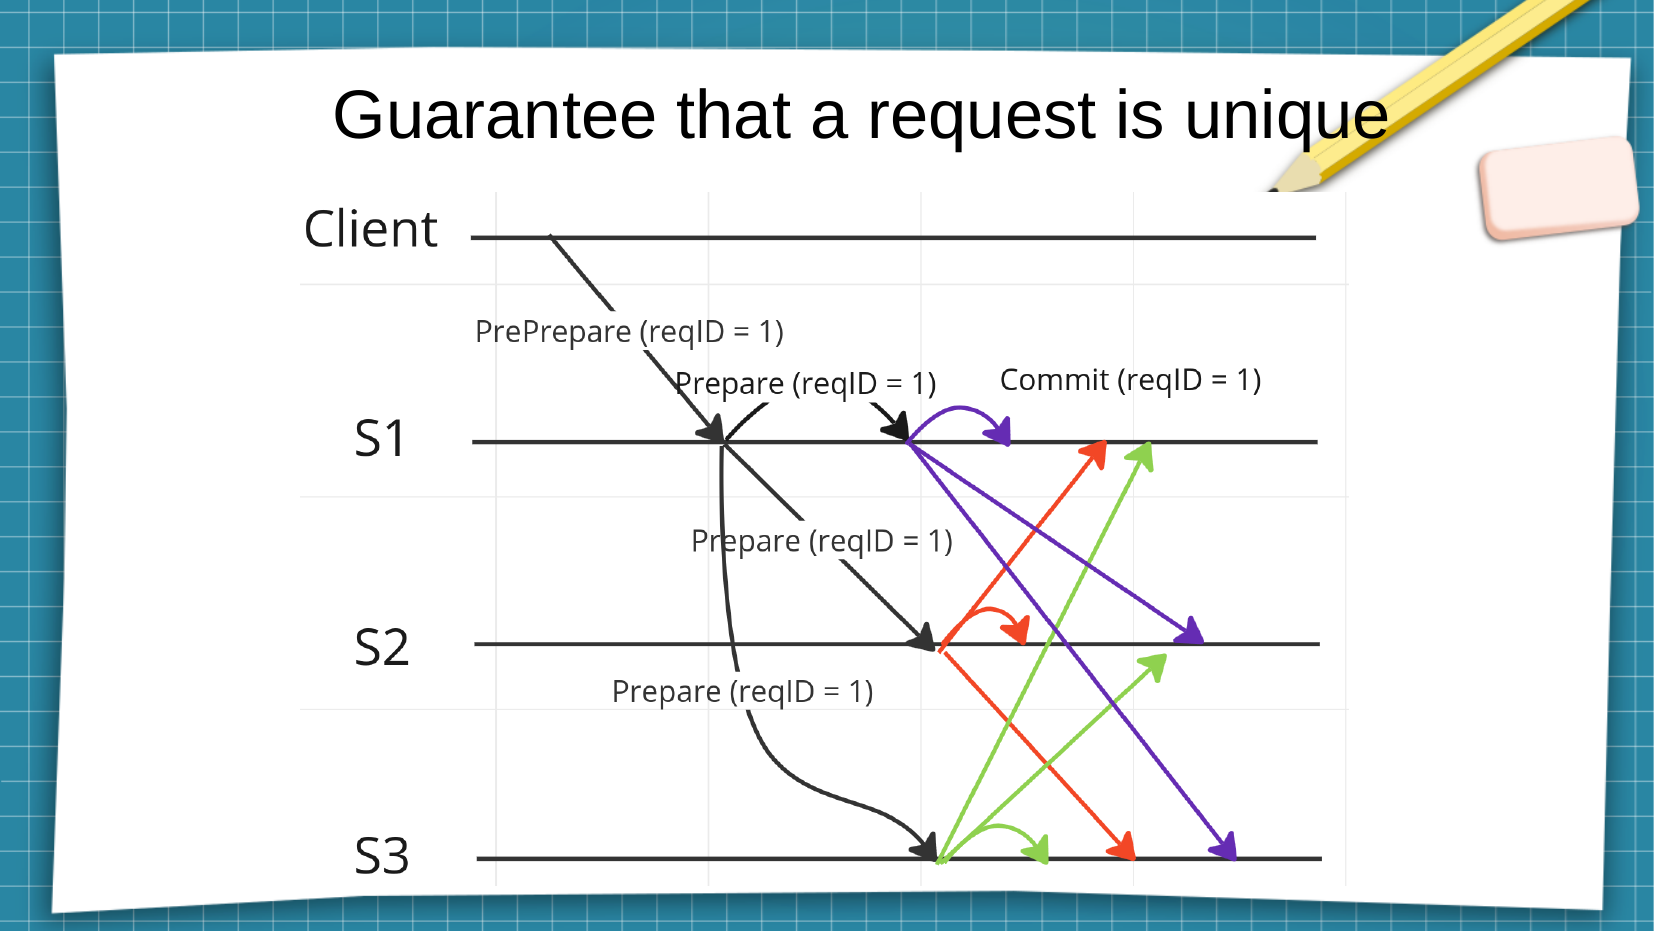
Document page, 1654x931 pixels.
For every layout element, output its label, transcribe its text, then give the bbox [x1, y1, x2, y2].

picture [0, 0, 1654, 931]
title Guarantee that a request is unique [82, 37, 1571, 193]
